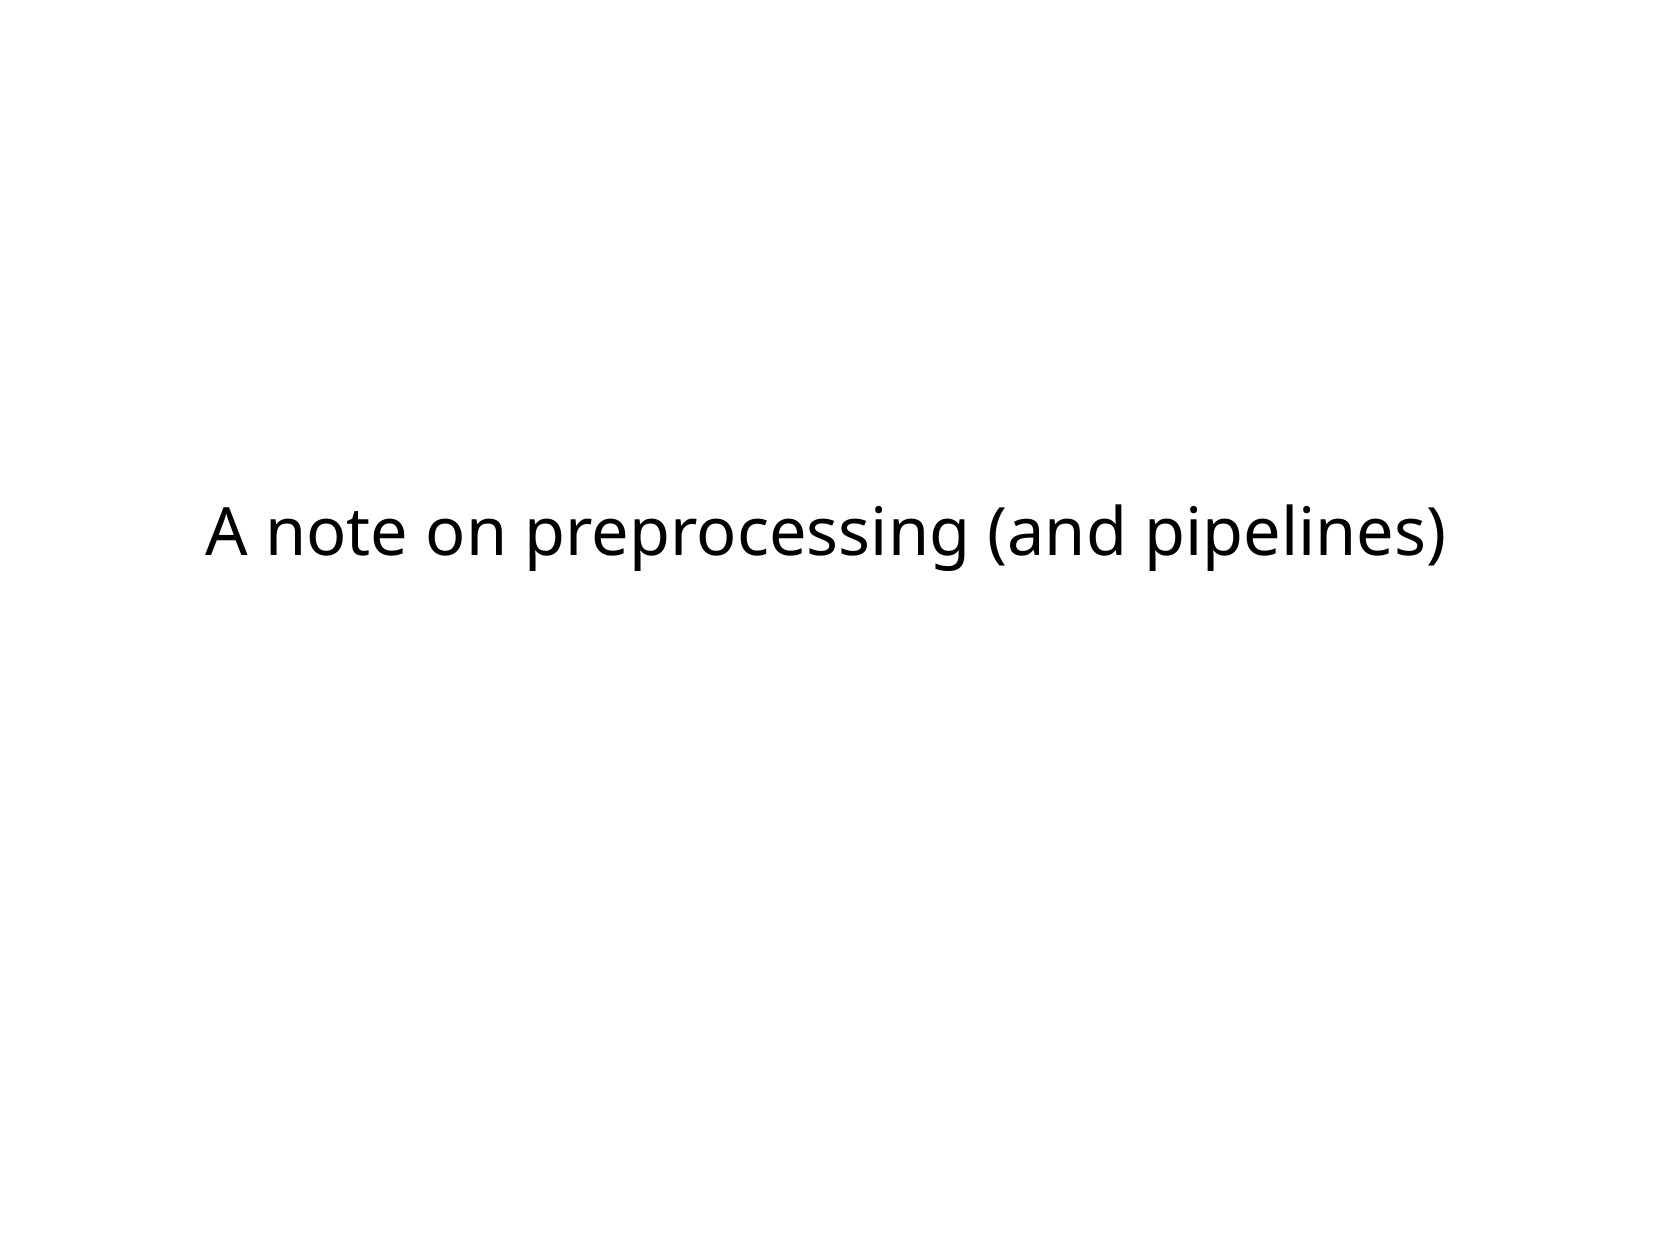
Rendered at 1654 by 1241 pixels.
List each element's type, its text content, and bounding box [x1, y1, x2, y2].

subtitle A note on preprocessing (and pipelines) [82, 49, 1571, 1010]
